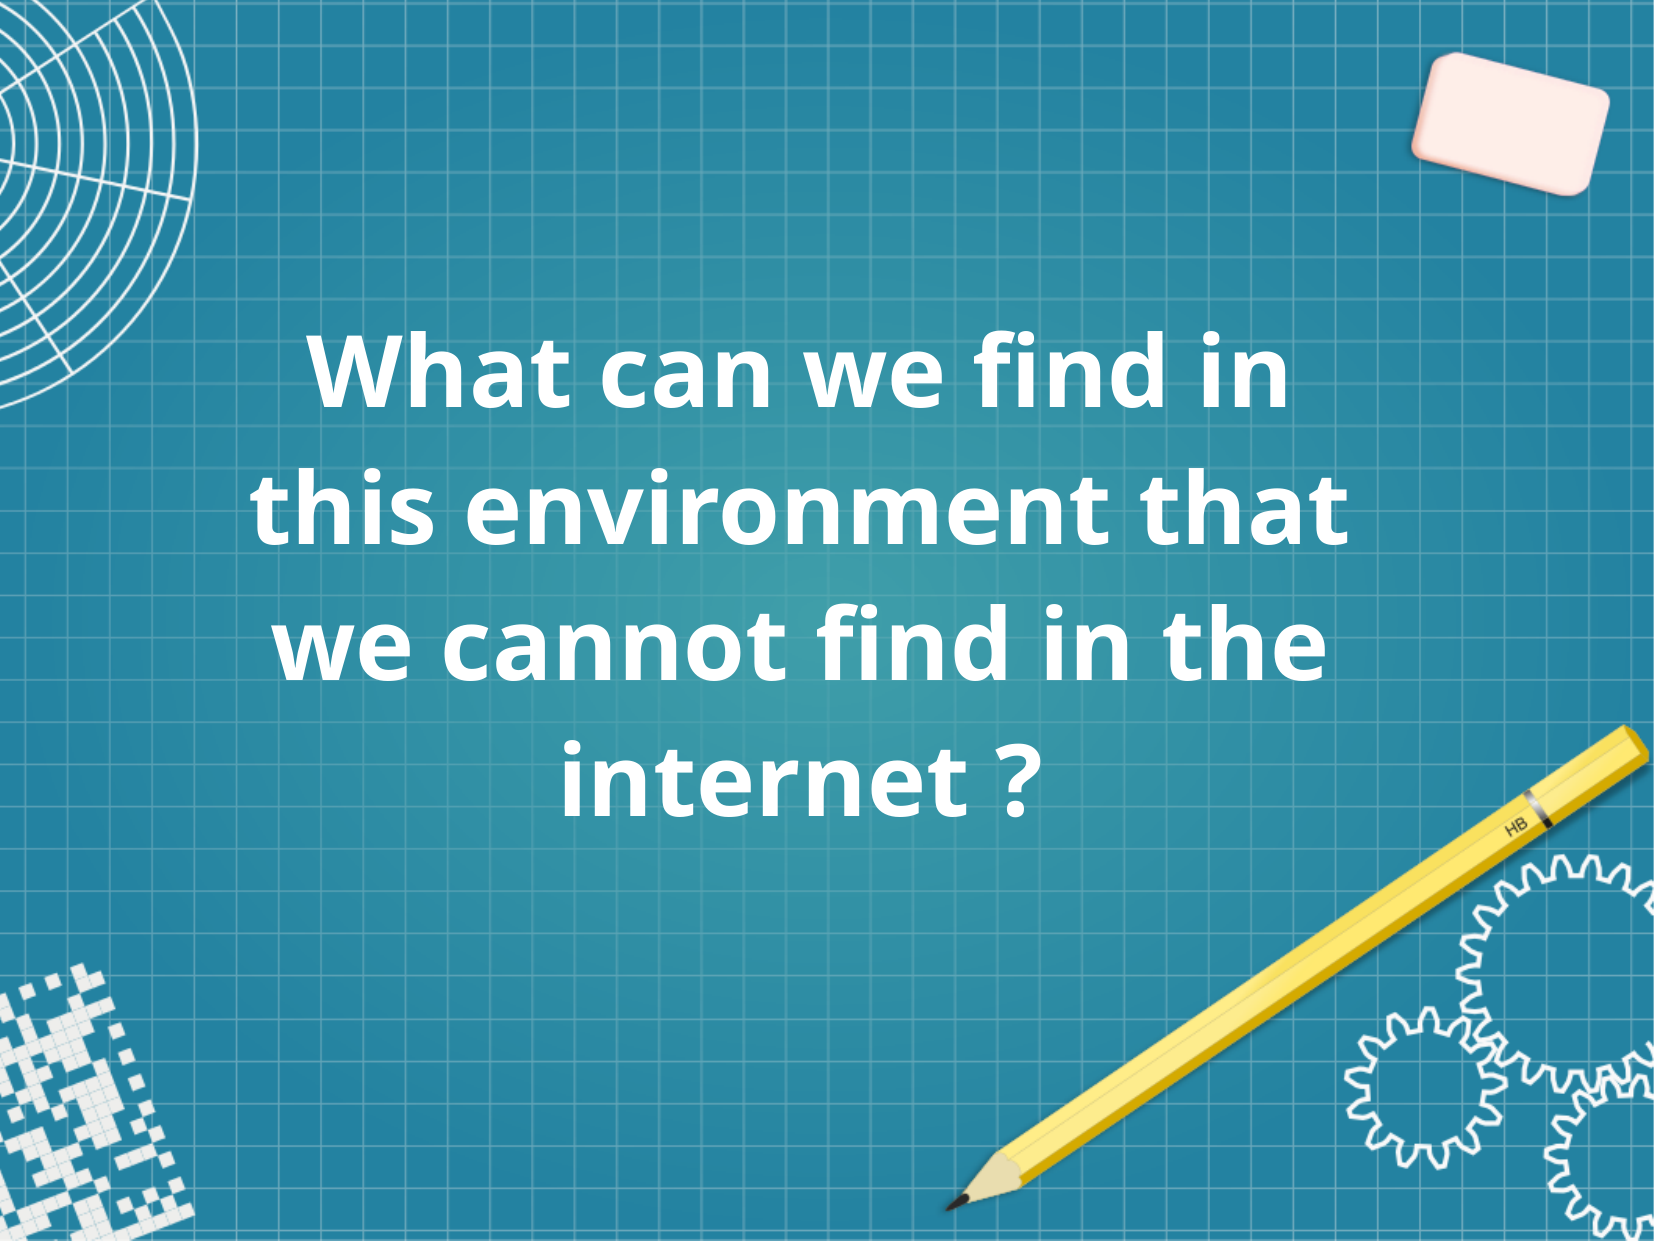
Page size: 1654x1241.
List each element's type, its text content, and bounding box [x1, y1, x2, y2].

picture [0, 0, 1654, 1241]
title What can we find in this environment that we cannot find in the internet ? [210, 372, 1392, 775]
